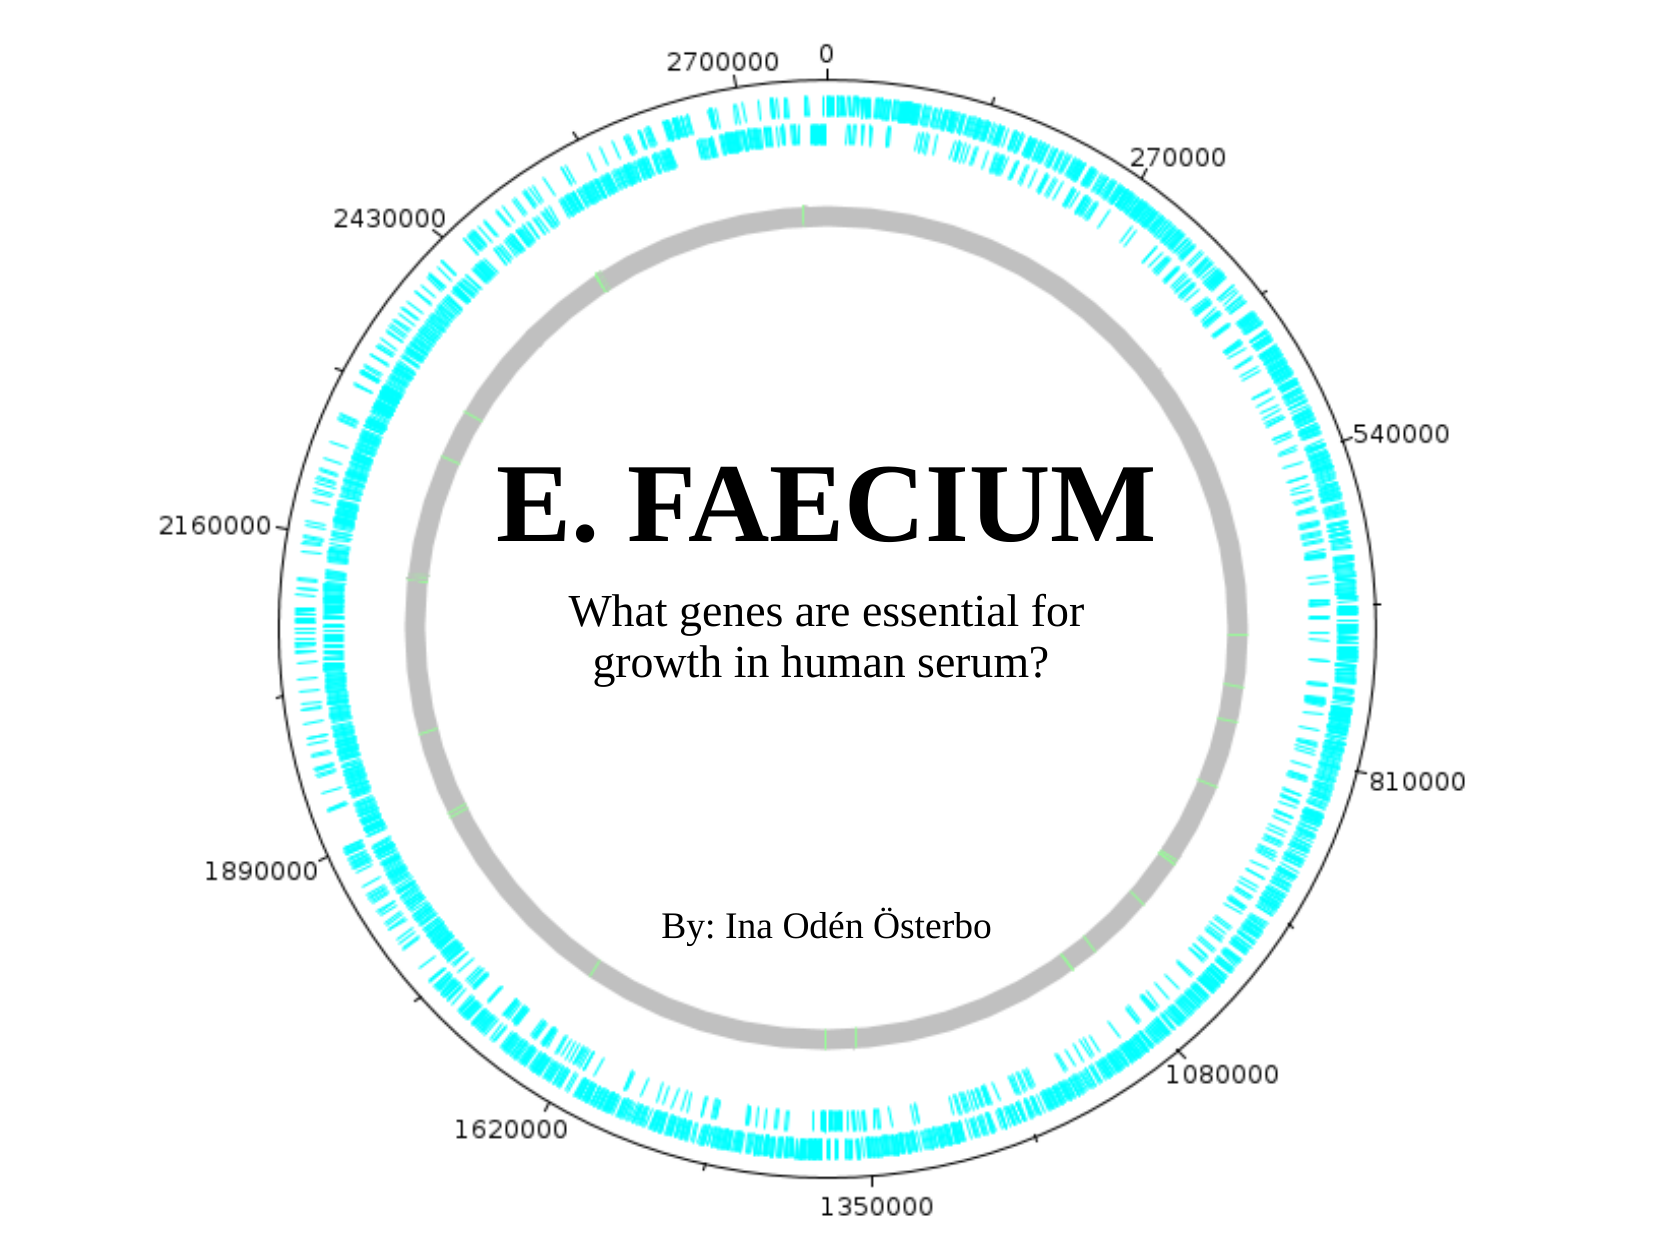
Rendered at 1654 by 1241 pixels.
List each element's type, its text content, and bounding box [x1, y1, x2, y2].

text_box By: Ina Odén Österbo [609, 897, 1045, 954]
picture [126, 15, 1528, 1241]
text_box E. FAECIUM [453, 434, 1201, 698]
